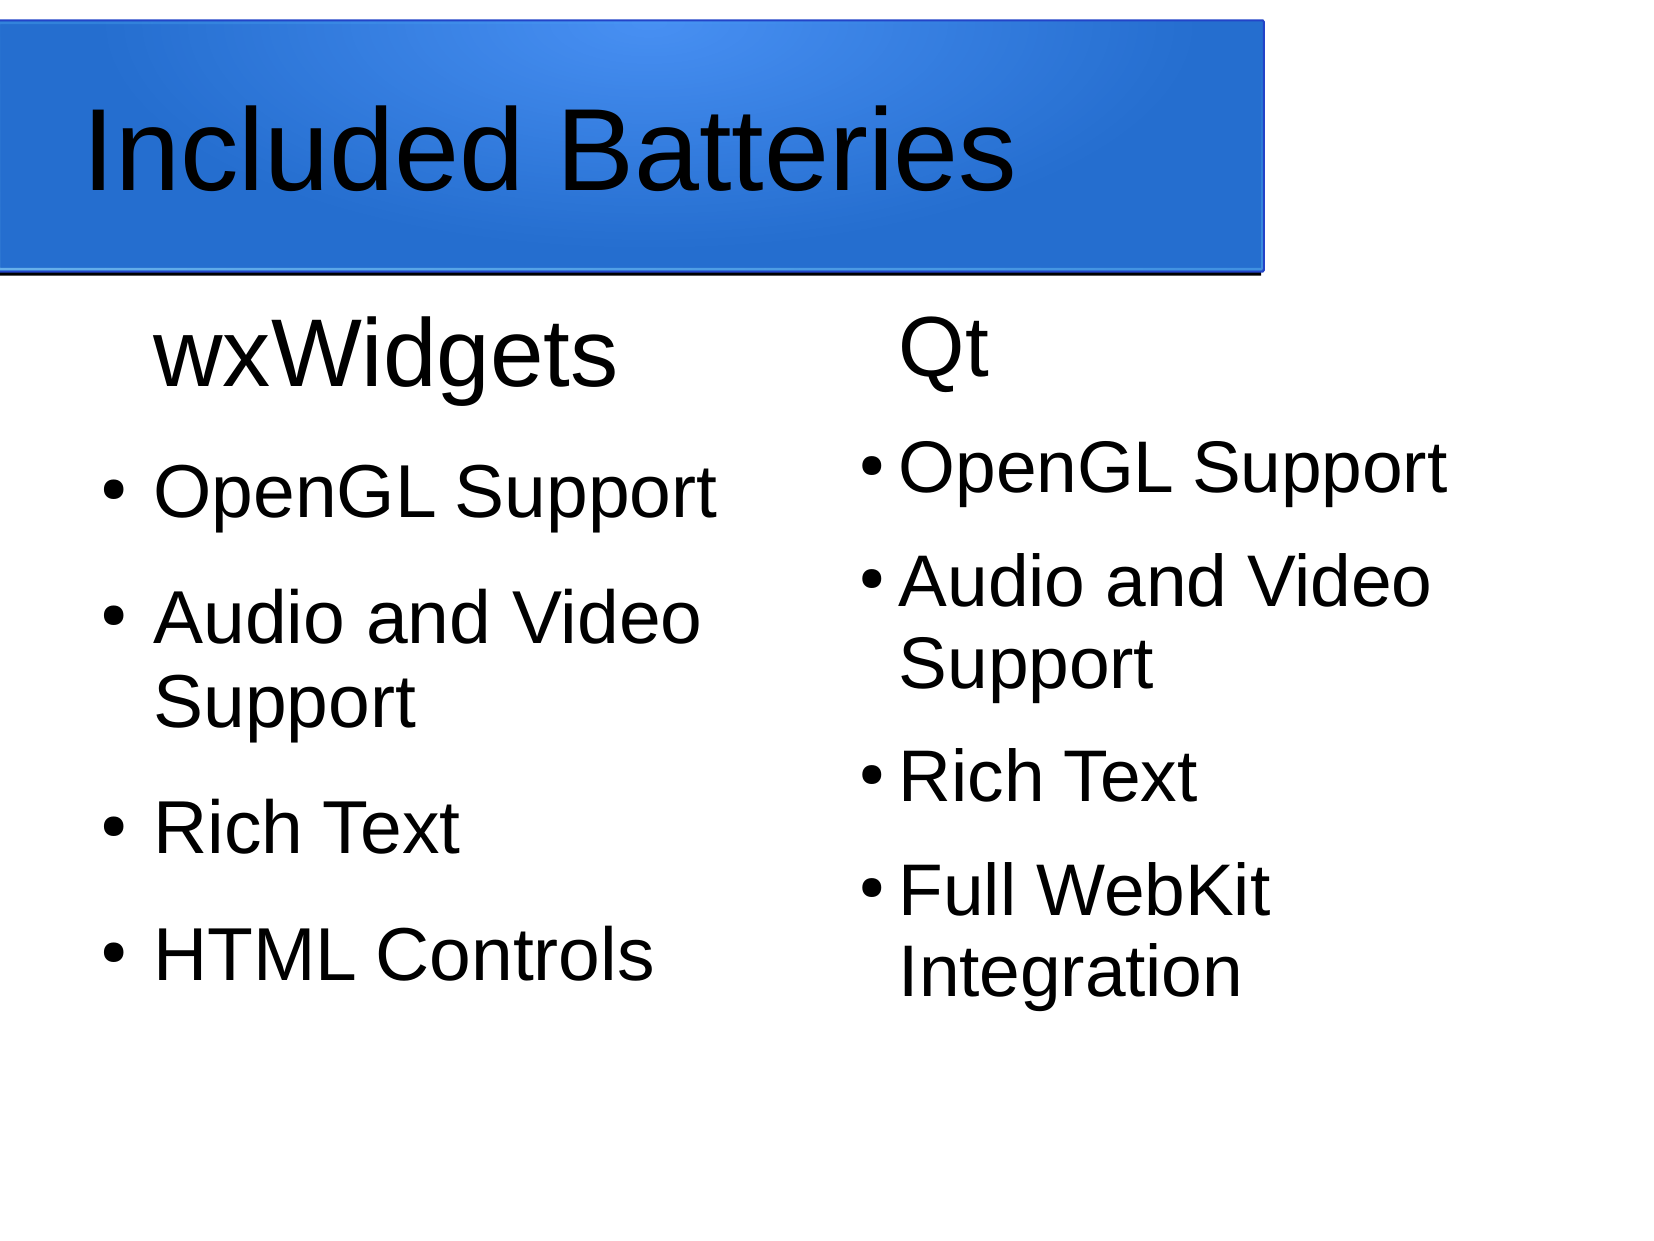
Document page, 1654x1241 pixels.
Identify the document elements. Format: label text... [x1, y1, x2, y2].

list wxWidgets OpenGL Support Audio and Video Support Rich Text HTML Controls [82, 299, 809, 1019]
title Included Batteries [82, 47, 1235, 252]
list Qt OpenGL Support Audio and Video Support Rich Text Full WebKit Integration [845, 299, 1572, 1019]
